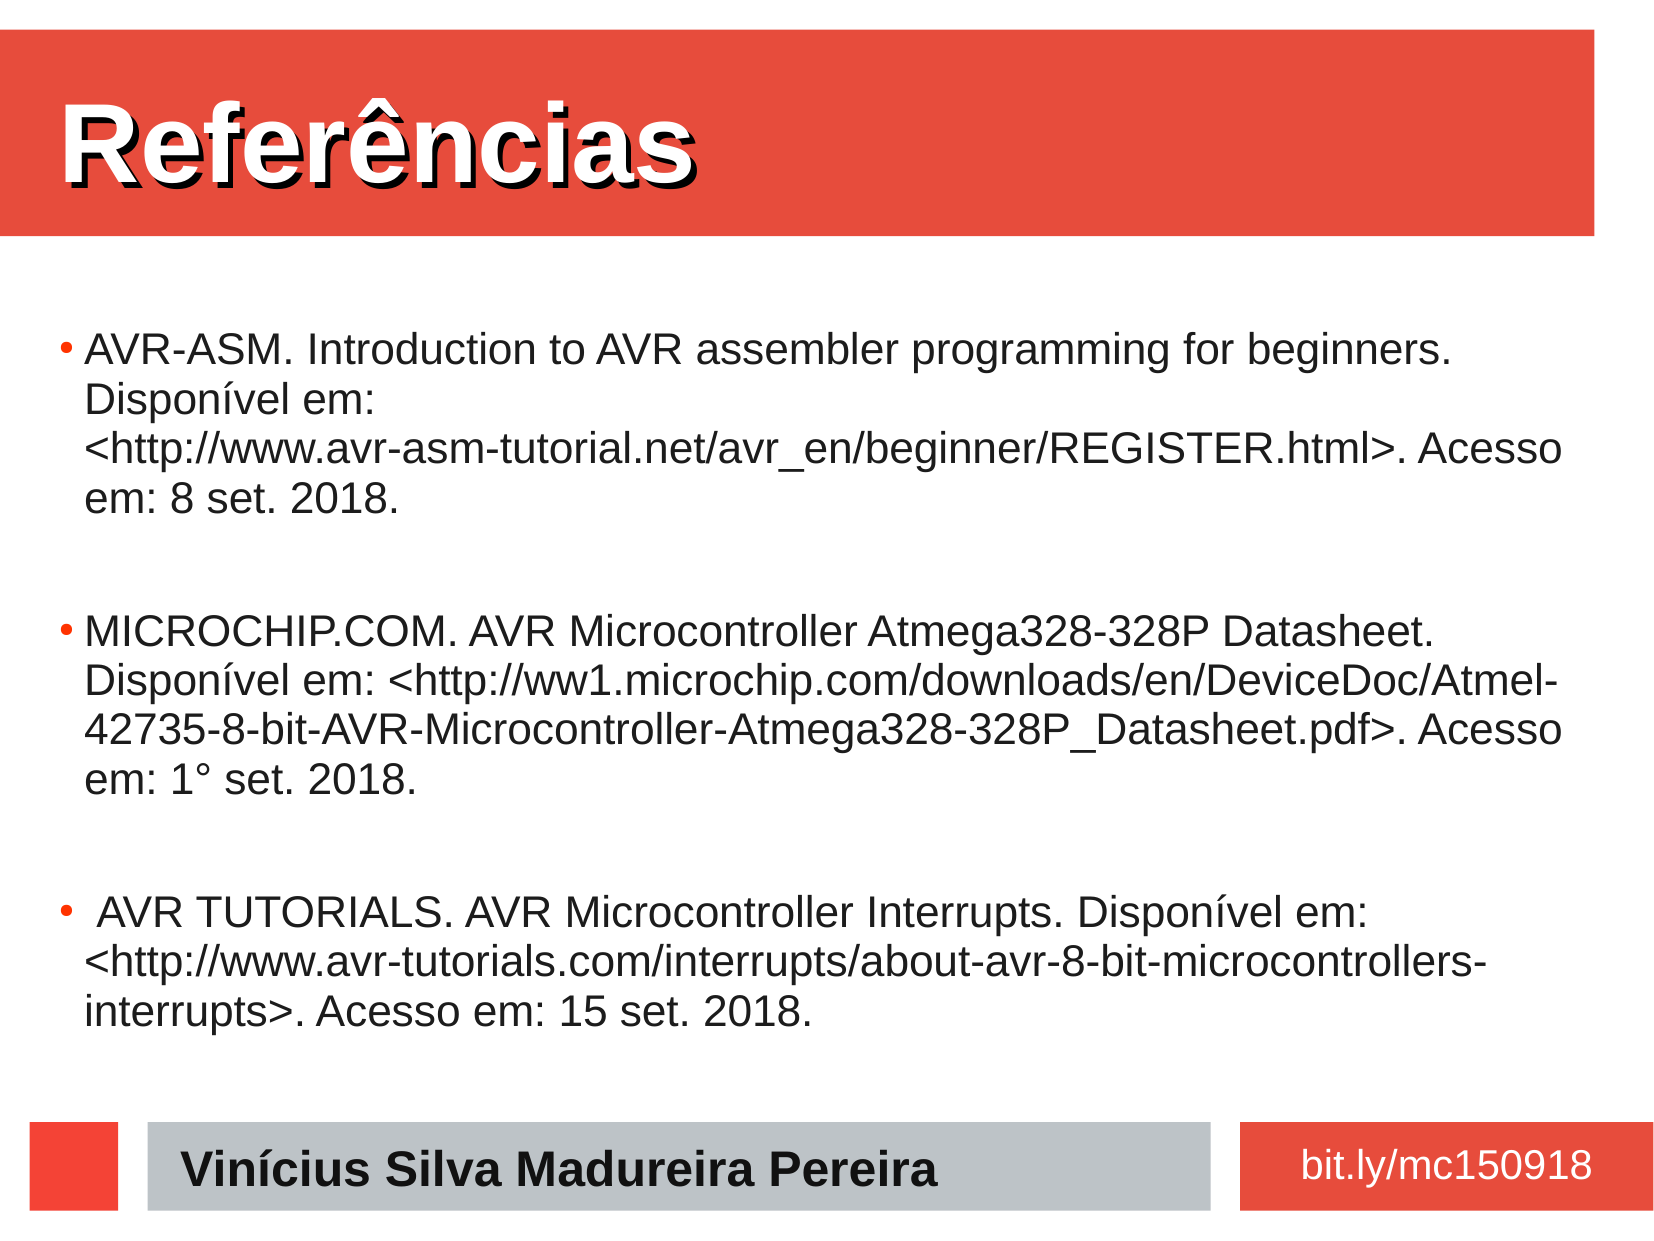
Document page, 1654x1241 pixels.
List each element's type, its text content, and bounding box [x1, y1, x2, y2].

title Referências [59, 59, 1595, 207]
text_box bit.ly/mc150918 [1228, 1133, 1654, 1205]
list AVR-ASM. Introduction to AVR assembler programming for beginners. Disponível em: <http://www.avr-asm-tutorial.net/avr_en/beginner/REGISTER.html>. Acesso em: 8 set. 2018. MICROCHIP.COM. AVR Microcontroller Atmega328-328P Datasheet. Disponível em: <http://ww1.microchip.com/downloads/en/DeviceDoc/Atmel-42735-8-bit-AVR-Microcontroller-Atmega328-328P_Datasheet.pdf>. Acesso em: 1° set. 2018. AVR TUTORIALS. AVR Microcontroller Interrupts. Disponível em: <http://www.avr-tutorials.com/interrupts/about-avr-8-bit-microcontrollers-interrupts>. Acesso em: 15 set. 2018. [59, 324, 1565, 1093]
text_box Vinícius Silva Madureira Pereira [165, 1133, 1170, 1205]
